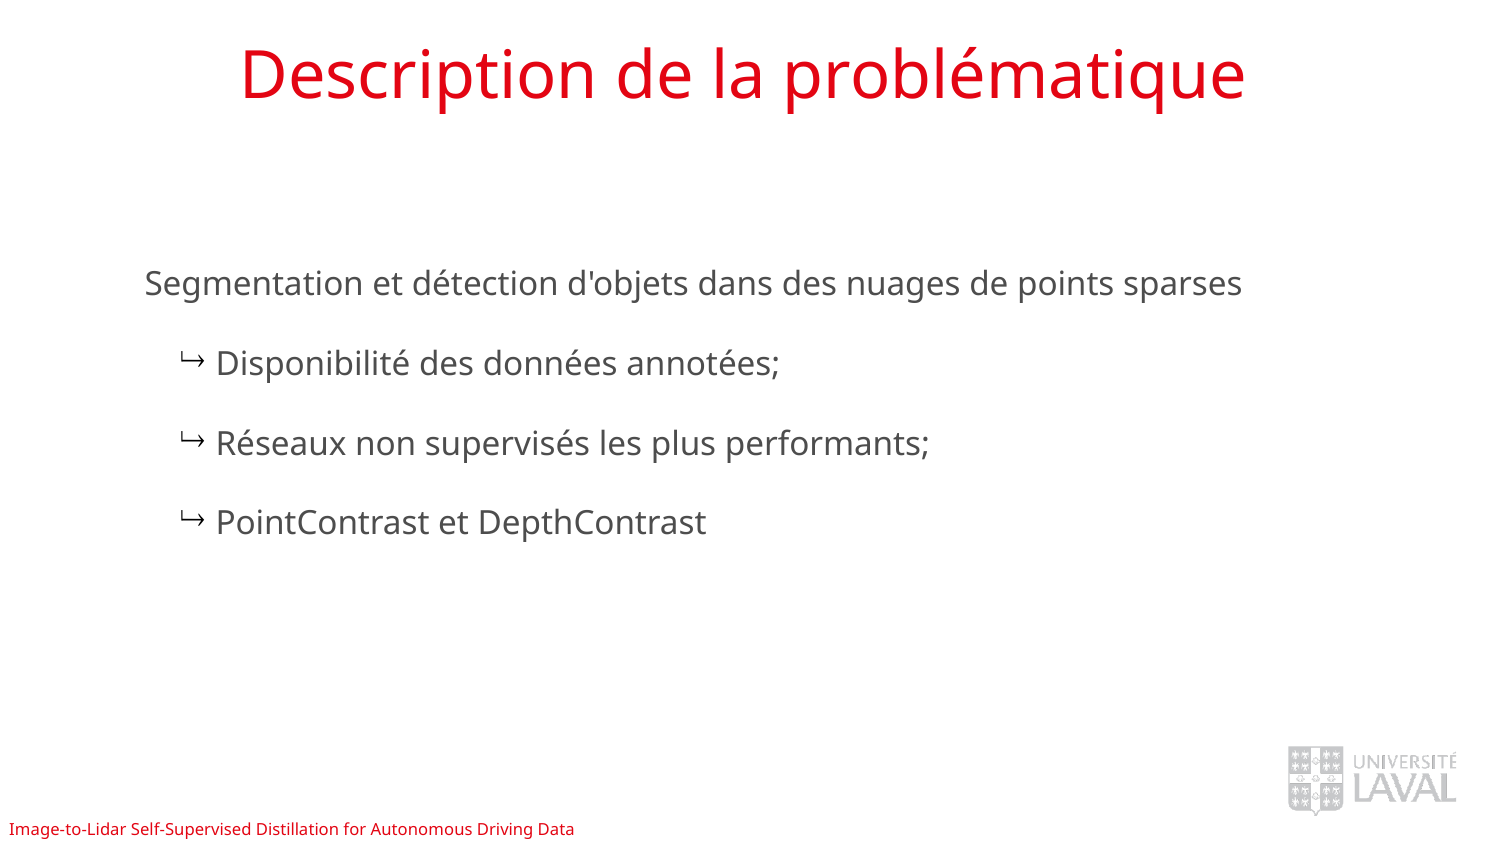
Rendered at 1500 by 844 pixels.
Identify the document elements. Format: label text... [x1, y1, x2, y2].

title Description de la problématique [0, 40, 1489, 142]
text_box Segmentation et détection d'objets dans des nuages de points sparses Disponibilité des données annotées; Réseaux non supervisés les plus performants; PointContrast et DepthContrast [129, 230, 1359, 715]
title Image-to-Lidar Self-Supervised Distillation for Autonomous Driving Data [9, 821, 1135, 839]
